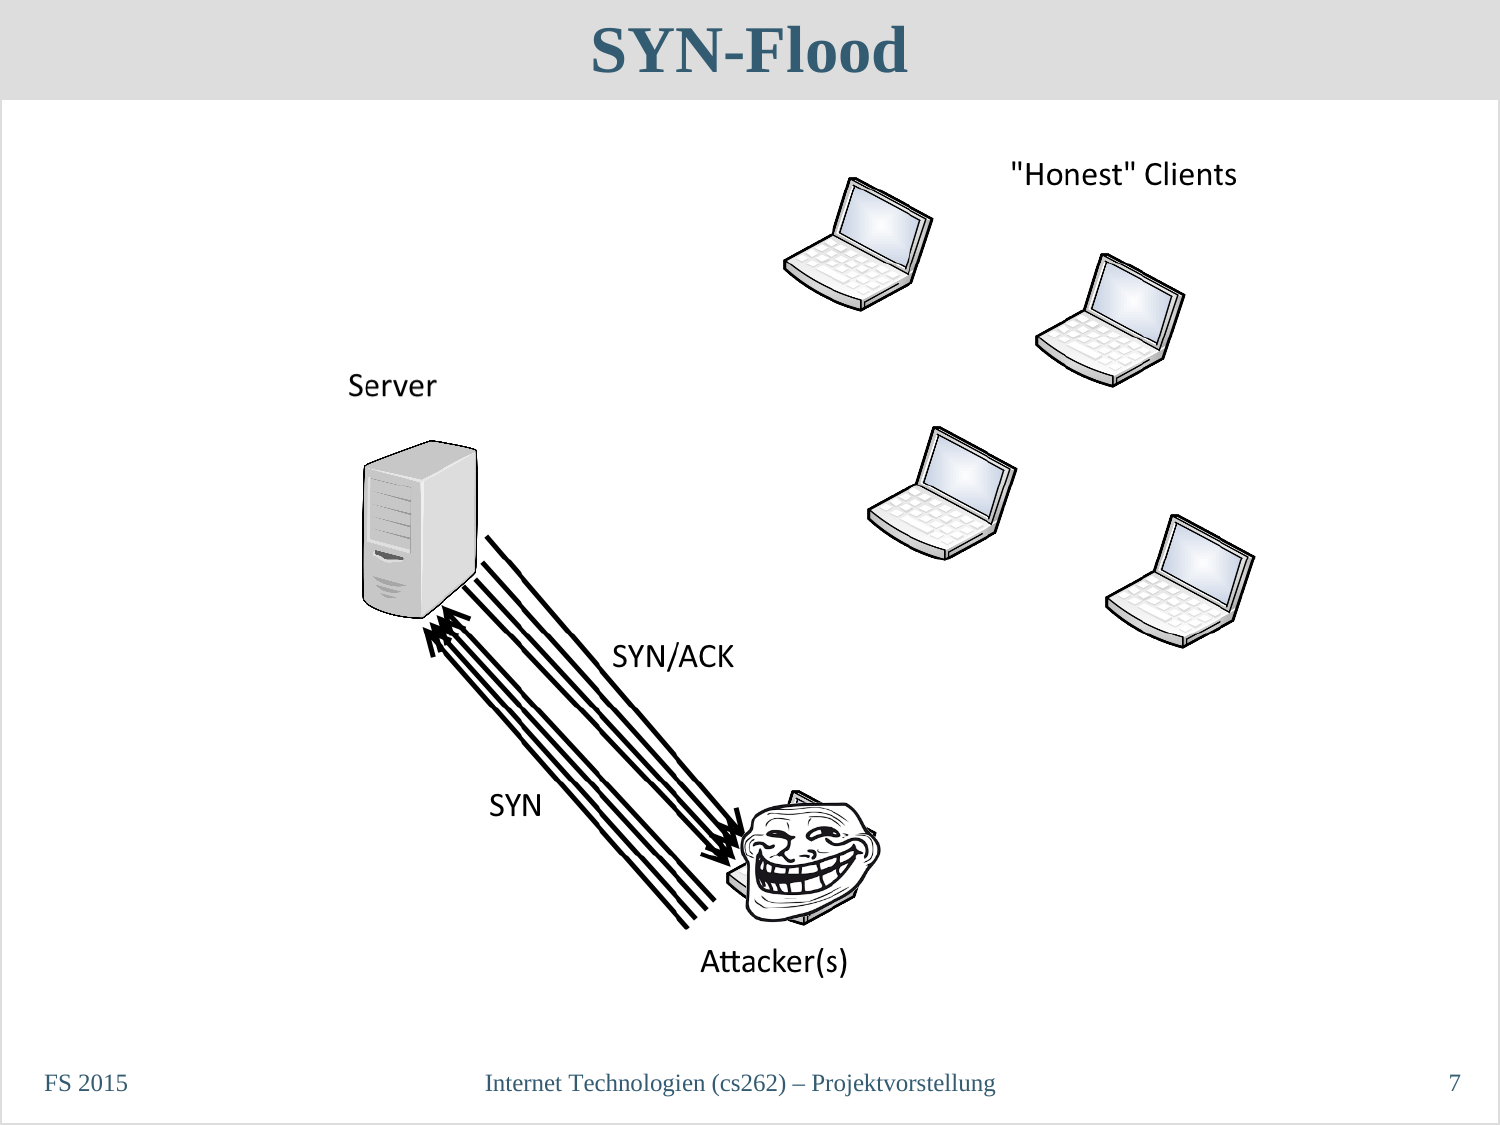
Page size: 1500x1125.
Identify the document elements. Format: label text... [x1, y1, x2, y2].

text_box Internet Technologien (cs262) – Projektvorstellung [300, 1058, 1201, 1107]
text_box <Nummer> [1375, 1058, 1477, 1097]
text_box FS 2015 [29, 1058, 195, 1097]
title SYN-Flood [0, 0, 1500, 100]
picture [211, 116, 1298, 1004]
